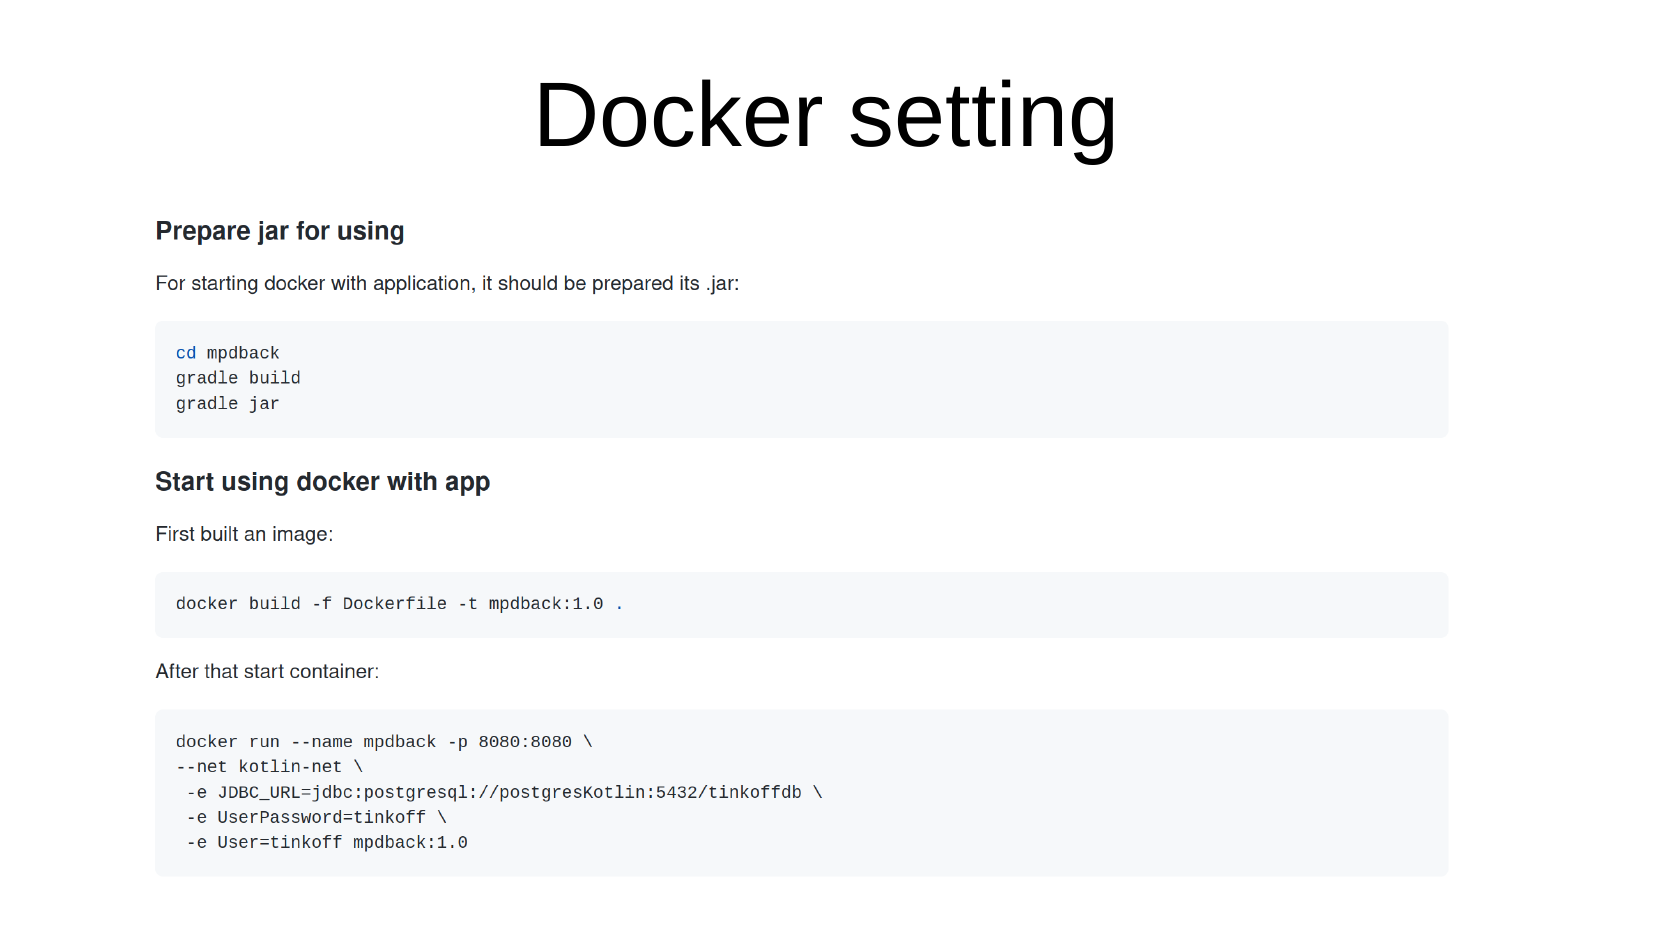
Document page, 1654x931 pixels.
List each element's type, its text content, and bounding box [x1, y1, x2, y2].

picture [146, 213, 1507, 896]
title Docker setting [82, 37, 1571, 193]
